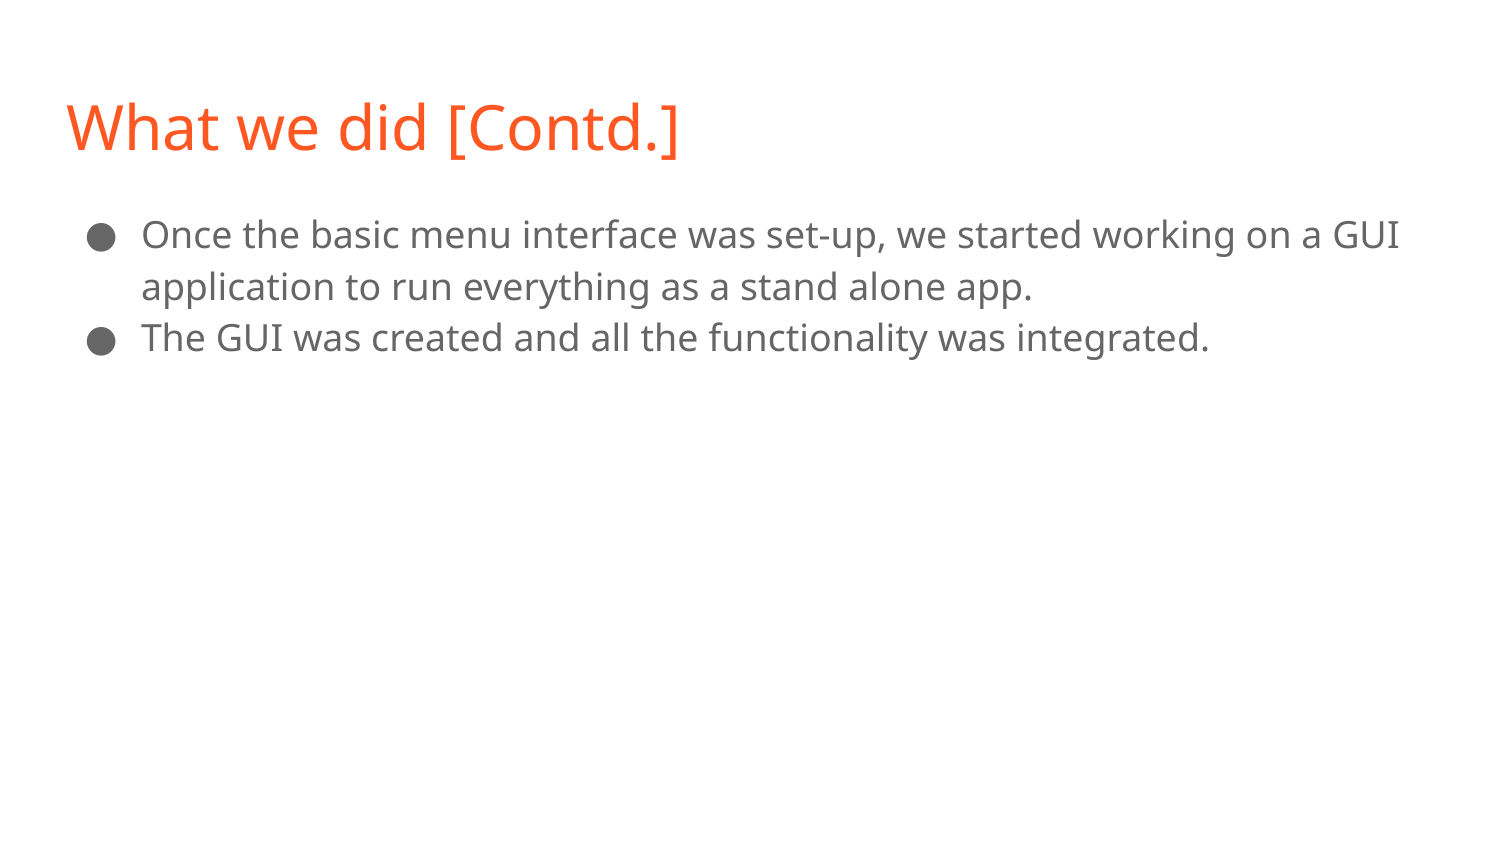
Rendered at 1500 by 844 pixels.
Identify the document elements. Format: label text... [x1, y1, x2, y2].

title What we did [Contd.] [51, 72, 1449, 167]
list Once the basic menu interface was set-up, we started working on a GUI application to run everything as a stand alone app. The GUI was created and all the functionality was integrated. [51, 189, 1449, 750]
